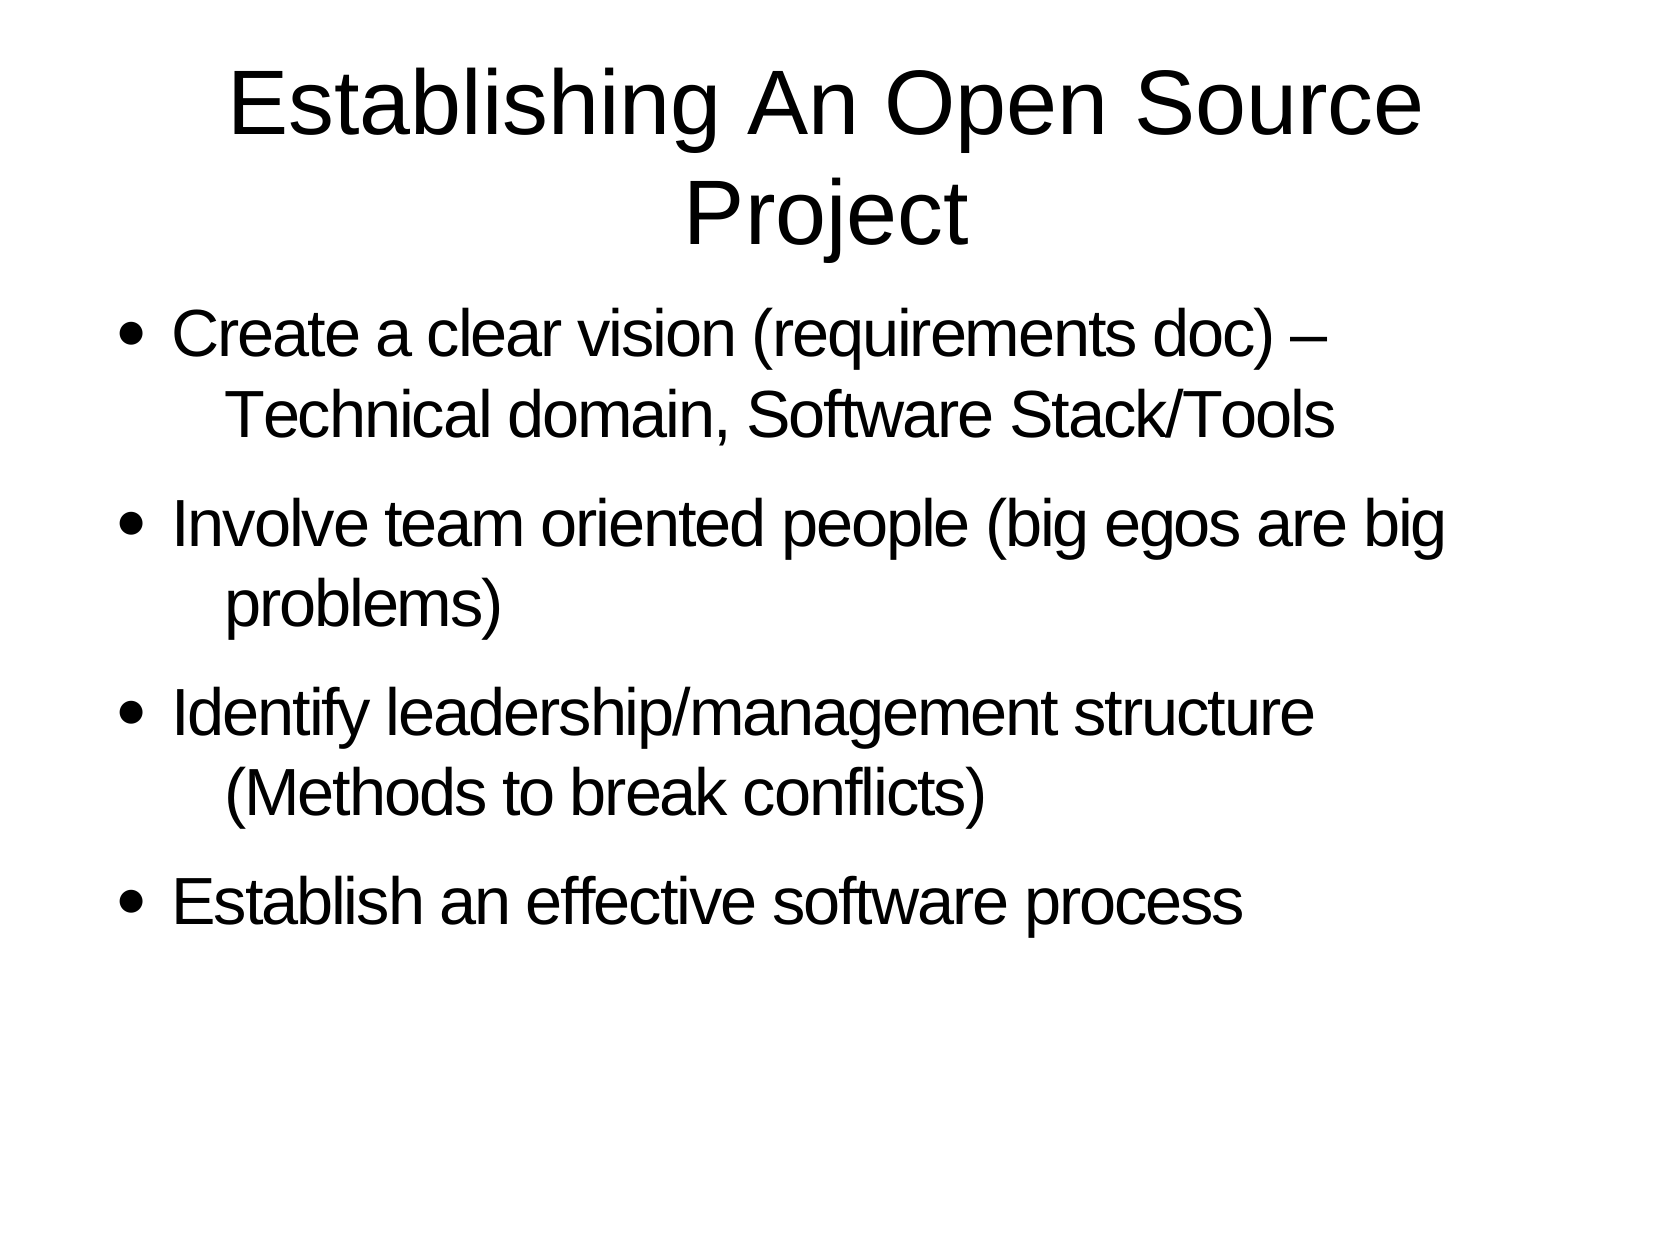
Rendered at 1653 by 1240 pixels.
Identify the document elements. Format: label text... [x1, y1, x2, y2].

text_box Establishing An Open Source Project [82, 50, 1571, 256]
text_box Create a clear vision (requirements doc) – Technical domain, Software Stack/Tools Involve team oriented people (big egos are big problems) Identify leadership/management structure (Methods to break conflicts) Establish an effective software process [82, 290, 1571, 1010]
